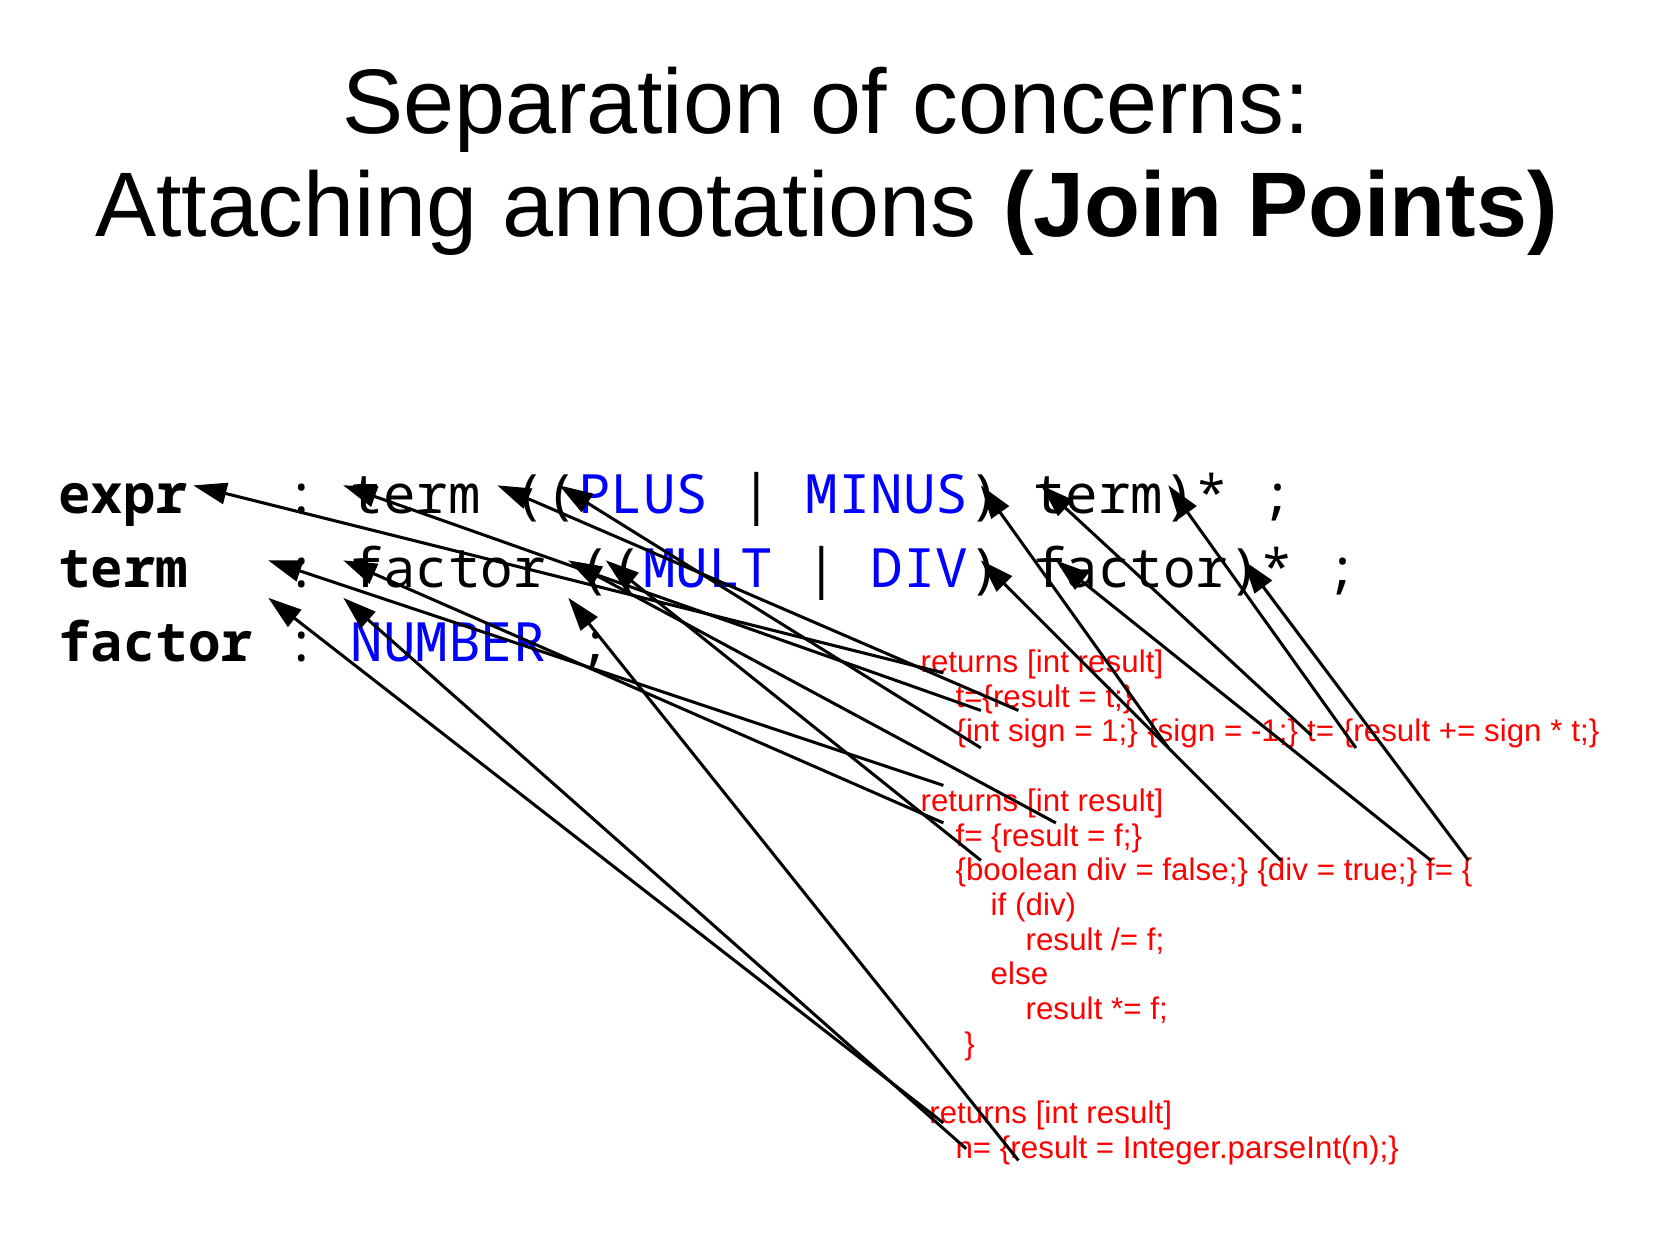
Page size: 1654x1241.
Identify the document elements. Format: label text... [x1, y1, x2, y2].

text_box expr : term ((PLUS | MINUS) term)* ; term : factor ((MULT | DIV) factor)* ; factor : NUMBER ; [667, 606, 931, 720]
text_box expr : term ((PLUS | MINUS) term)* ; term : factor ((MULT | DIV) factor)* ; factor : NUMBER ; [43, 447, 1431, 720]
title Separation of concerns: Attaching annotations (Join Points) [82, 50, 1571, 256]
text_box expr : term ((PLUS | MINUS) term)* ; term : factor ((MULT | DIV) factor)* ; factor : NUMBER ; [729, 588, 888, 657]
text_box returns [int result] t={result = t;} {int sign = 1;} {sign = -1;} t= {result += sign * t;} returns [int result] f= {result = f;} {boolean div = false;} {div = true;} f= { if (div) result /= f; else result *= f; } returns [int result] n= {result = Integer.parseInt(n);} [905, 636, 1627, 1200]
text_box expr : term ((PLUS | MINUS) term)* ; term : factor ((MULT | DIV) factor)* ; factor : NUMBER ; [644, 688, 739, 720]
text_box expr : term ((PLUS | MINUS) term)* ; term : factor ((MULT | DIV) factor)* ; factor : NUMBER ; [706, 637, 859, 720]
